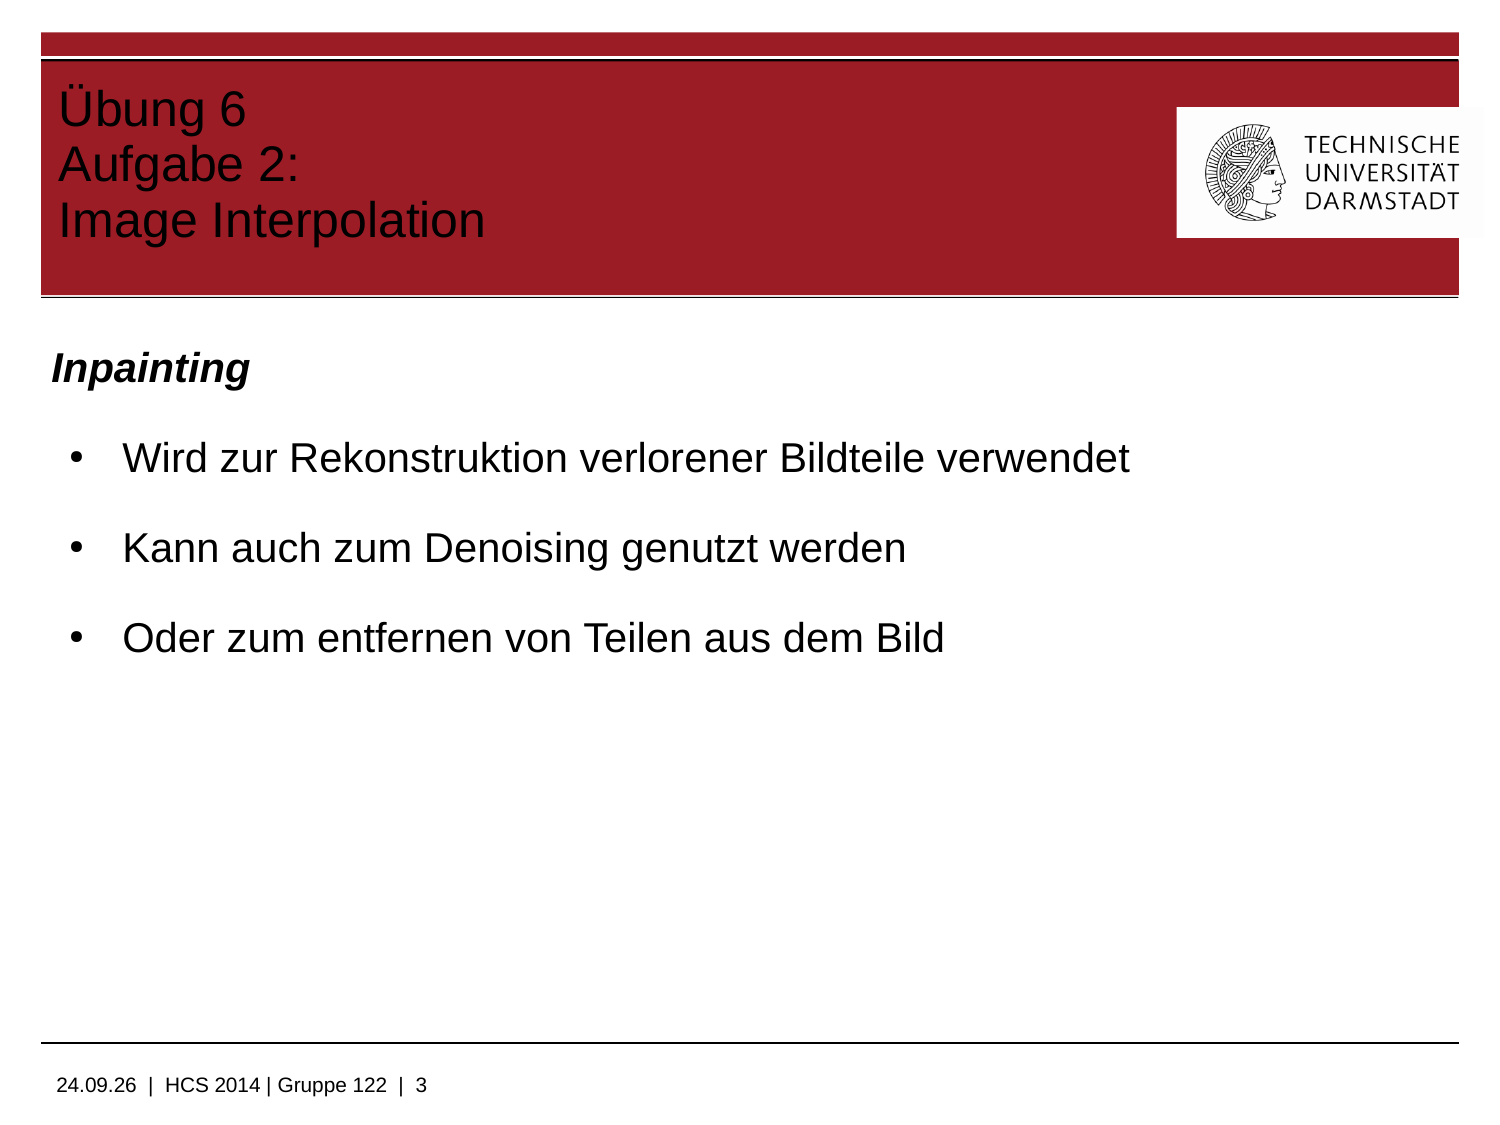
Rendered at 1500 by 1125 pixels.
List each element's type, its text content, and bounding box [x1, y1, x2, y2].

picture [1176, 107, 1484, 238]
title Übung 6 Aufgabe 2: Image Interpolation [59, 80, 1149, 249]
list Inpainting Wird zur Rekonstruktion verlorener Bildteile verwendet Kann auch zum Denoising genutzt werden Oder zum entfernen von Teilen aus dem Bild [51, 330, 1444, 1028]
